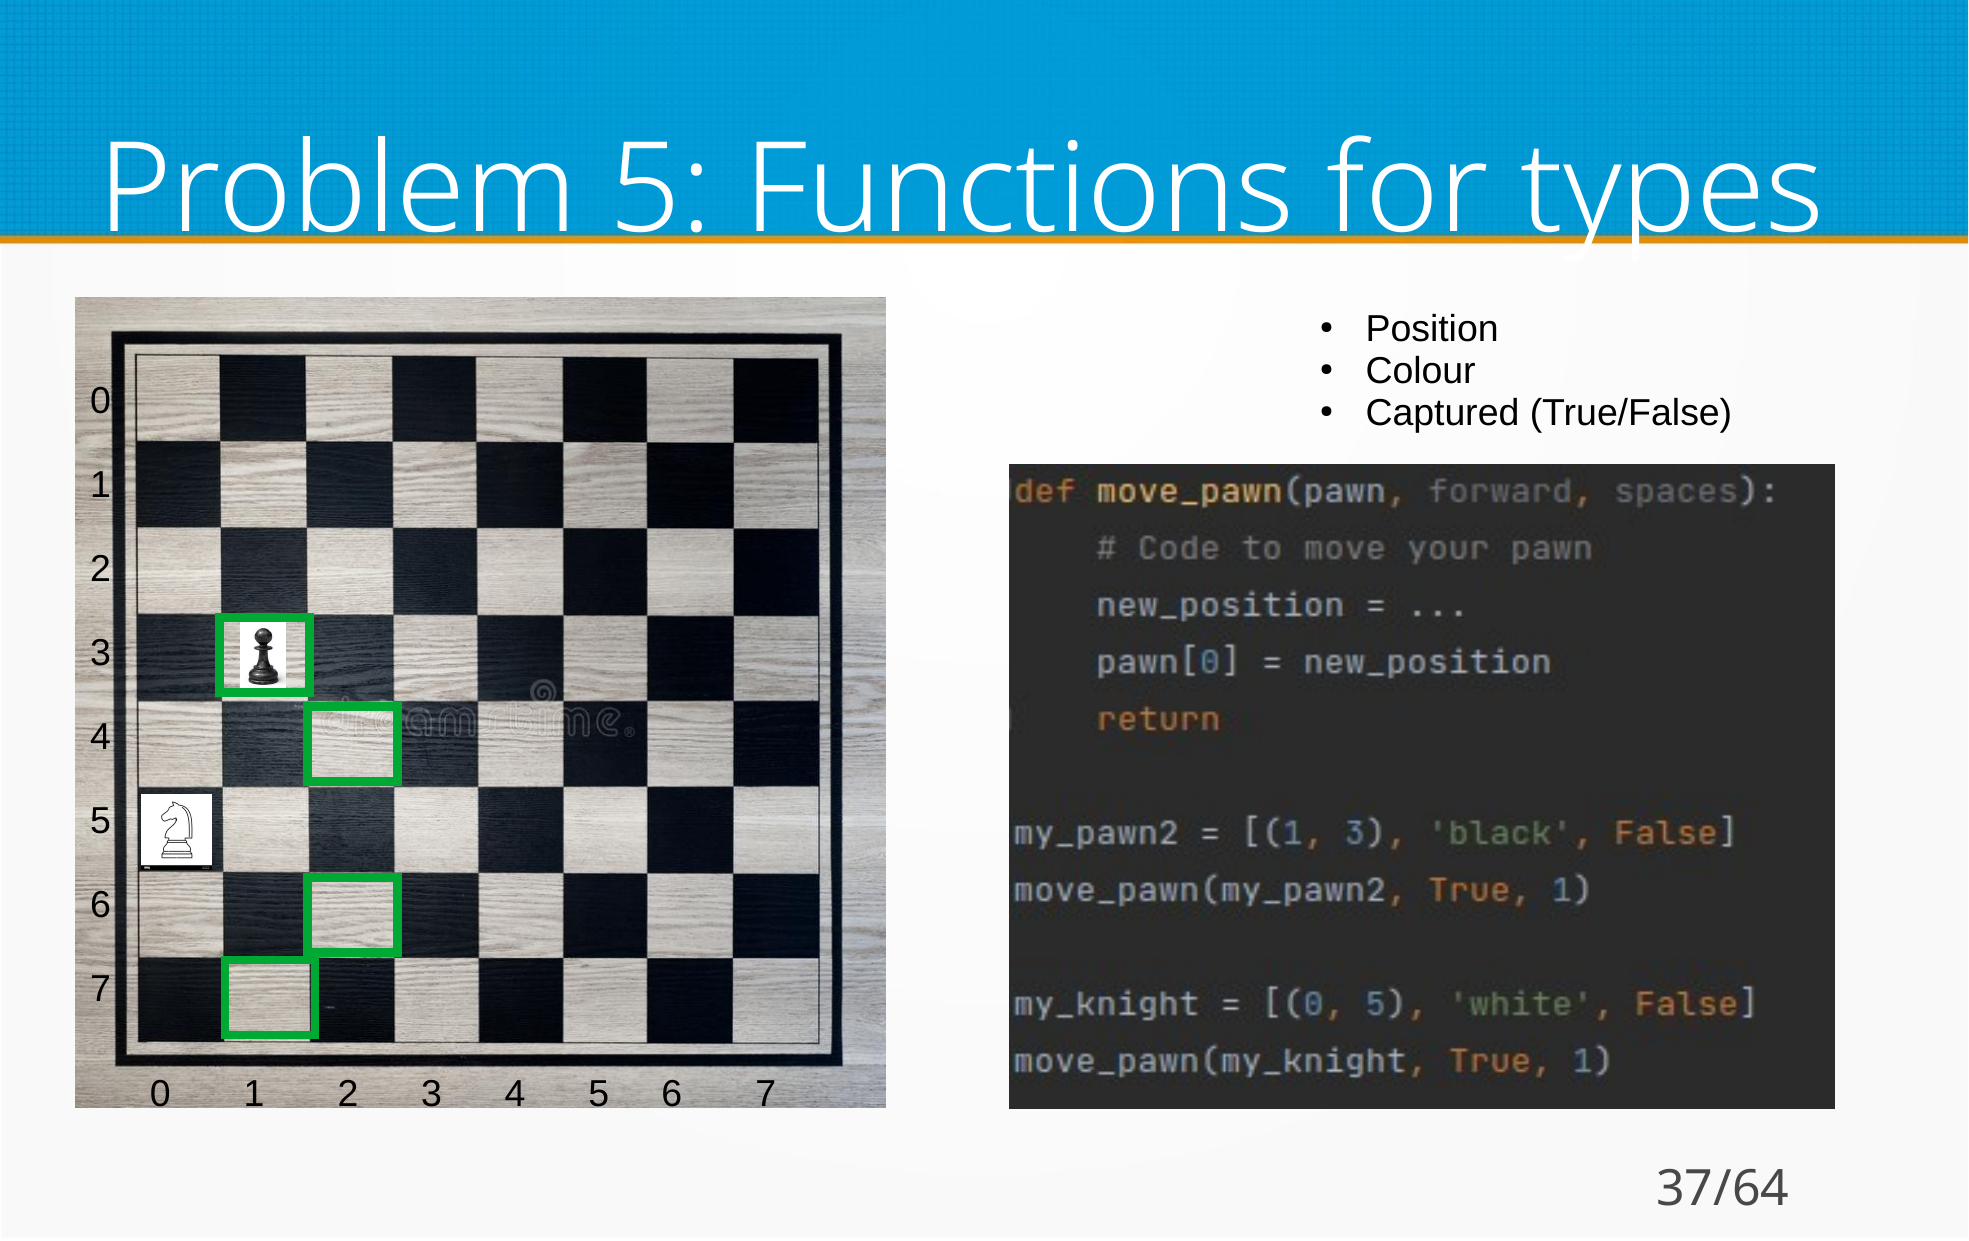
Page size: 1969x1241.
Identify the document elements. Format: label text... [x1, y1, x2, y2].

title Problem 5: Functions for types [98, 49, 1870, 257]
text_box 0 1 2 3 4 5 6 7 [135, 1065, 811, 1122]
text_box Position Colour Captured (True/False) [1305, 300, 1831, 441]
text_box 0 1 2 3 4 5 6 7 [75, 330, 121, 1017]
picture [0, 233, 1969, 1241]
